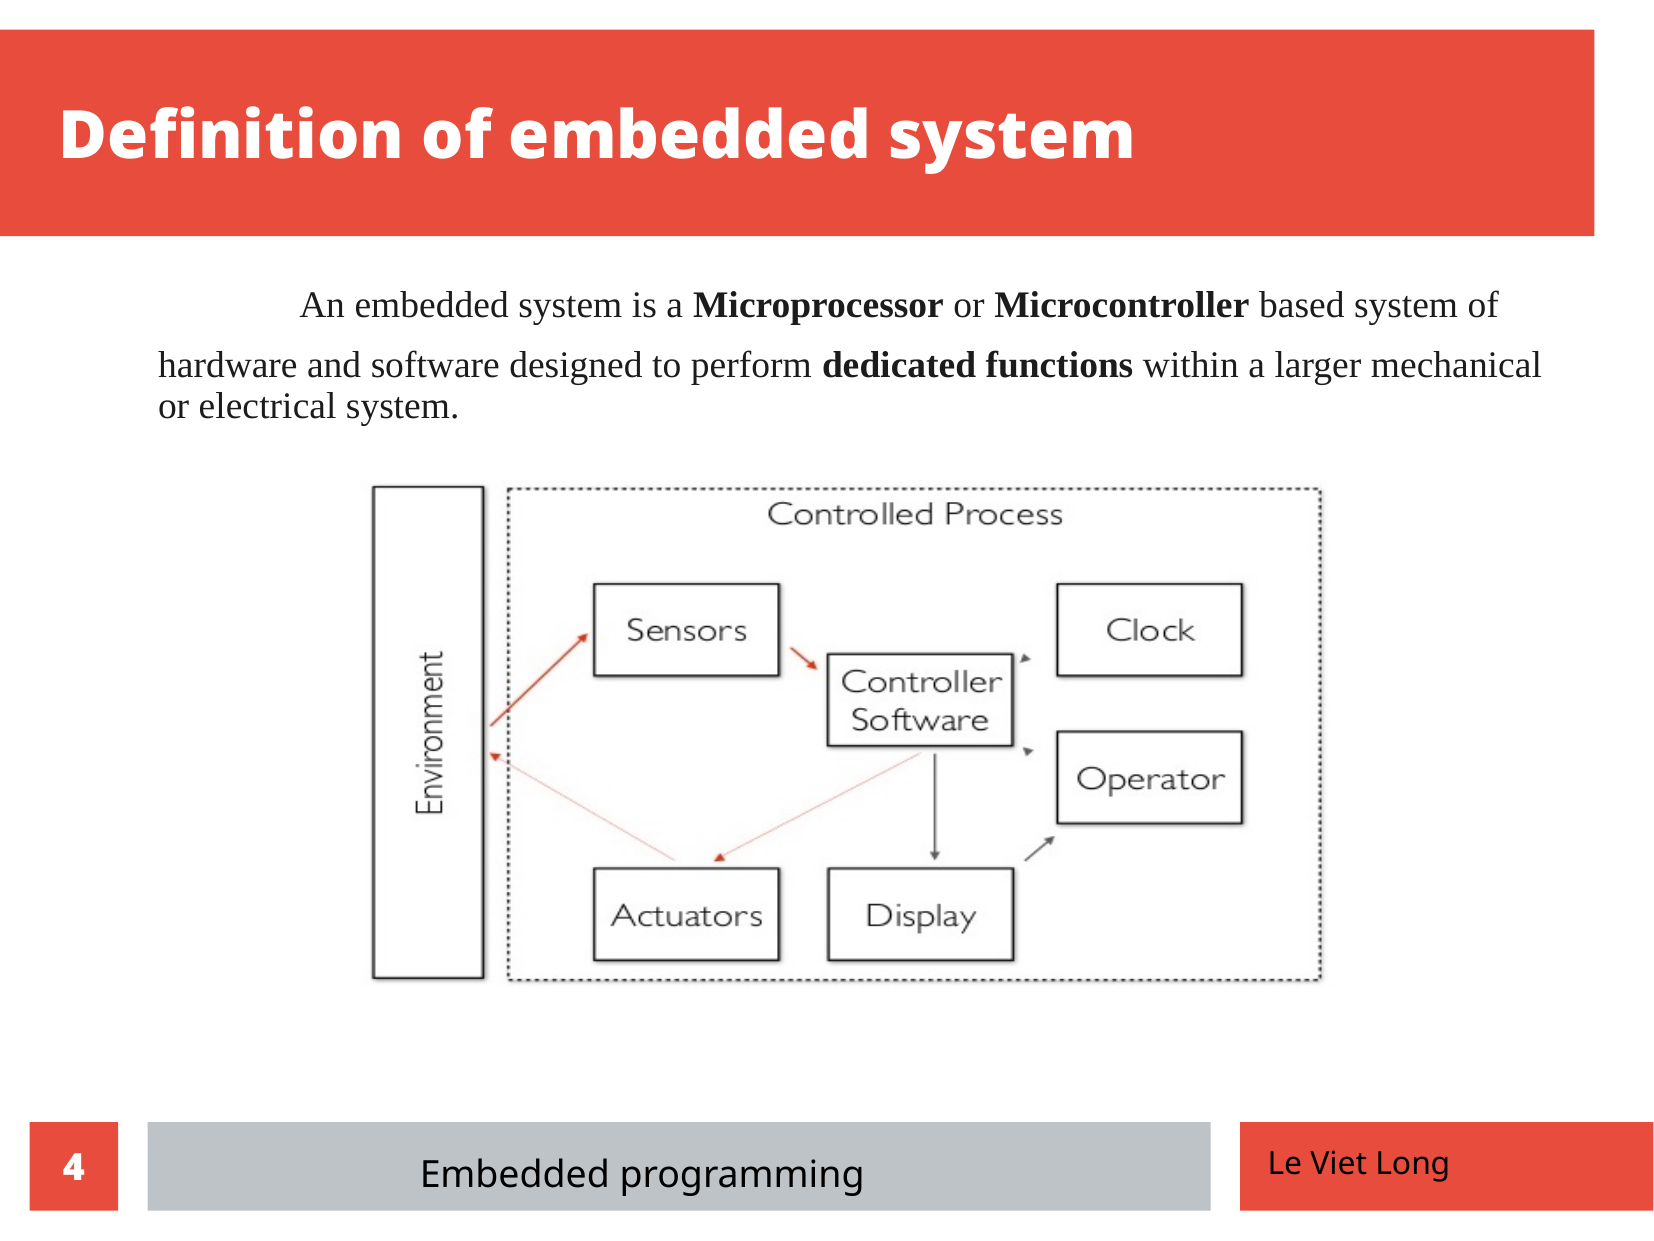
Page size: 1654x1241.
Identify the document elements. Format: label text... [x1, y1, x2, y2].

list An embedded system is a Microprocessor or Microcontroller based system of hardware and software designed to perform dedicated functions within a larger mechanical or electrical system. [54, 225, 1561, 993]
text_box Embedded programming [405, 1140, 1021, 1199]
picture [360, 479, 1336, 988]
title Definition of embedded system [59, 30, 1595, 178]
text_box [180, 1170, 1126, 1241]
text_box Le Viet Long [1252, 1132, 1538, 1192]
